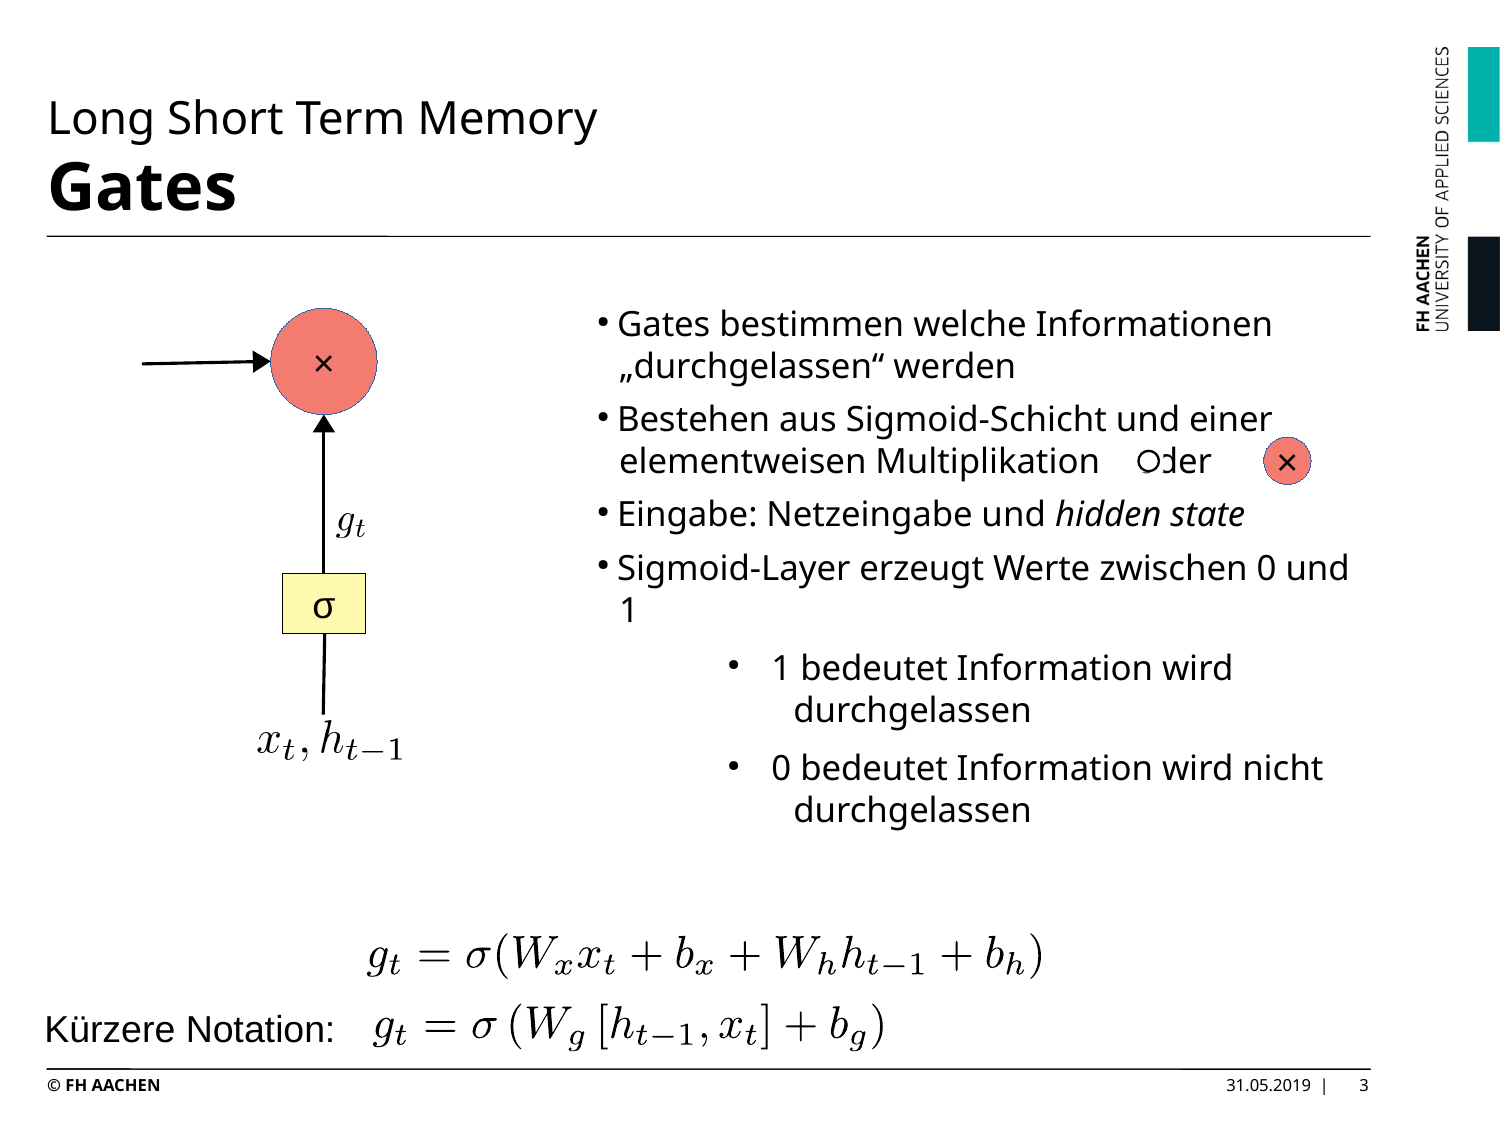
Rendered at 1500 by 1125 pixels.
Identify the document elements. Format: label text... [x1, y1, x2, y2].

text_box Kürzere Notation: [29, 998, 384, 1058]
text_box [366, 933, 1046, 979]
picture [1404, 47, 1500, 331]
list Gates bestimmen welche Informationen „durchgelassen“ werden Bestehen aus Sigmoid-Schicht und einer elementweisen Multiplikation oder Eingabe: Netzeingabe und hidden state Sigmoid-Layer erzeugt Werte zwischen 0 und 1 1 bedeutet Information wird durchgelassen 0 bedeutet Information wird nicht durchgelassen [566, 301, 1371, 833]
title Long Short Term Memory Gates [47, 88, 1371, 231]
text_box [372, 1003, 888, 1052]
text_box σ [282, 573, 366, 634]
text_box × [1263, 437, 1312, 485]
picture [257, 720, 402, 761]
text_box × [270, 308, 378, 415]
text_box [1134, 449, 1164, 473]
picture [336, 513, 365, 538]
